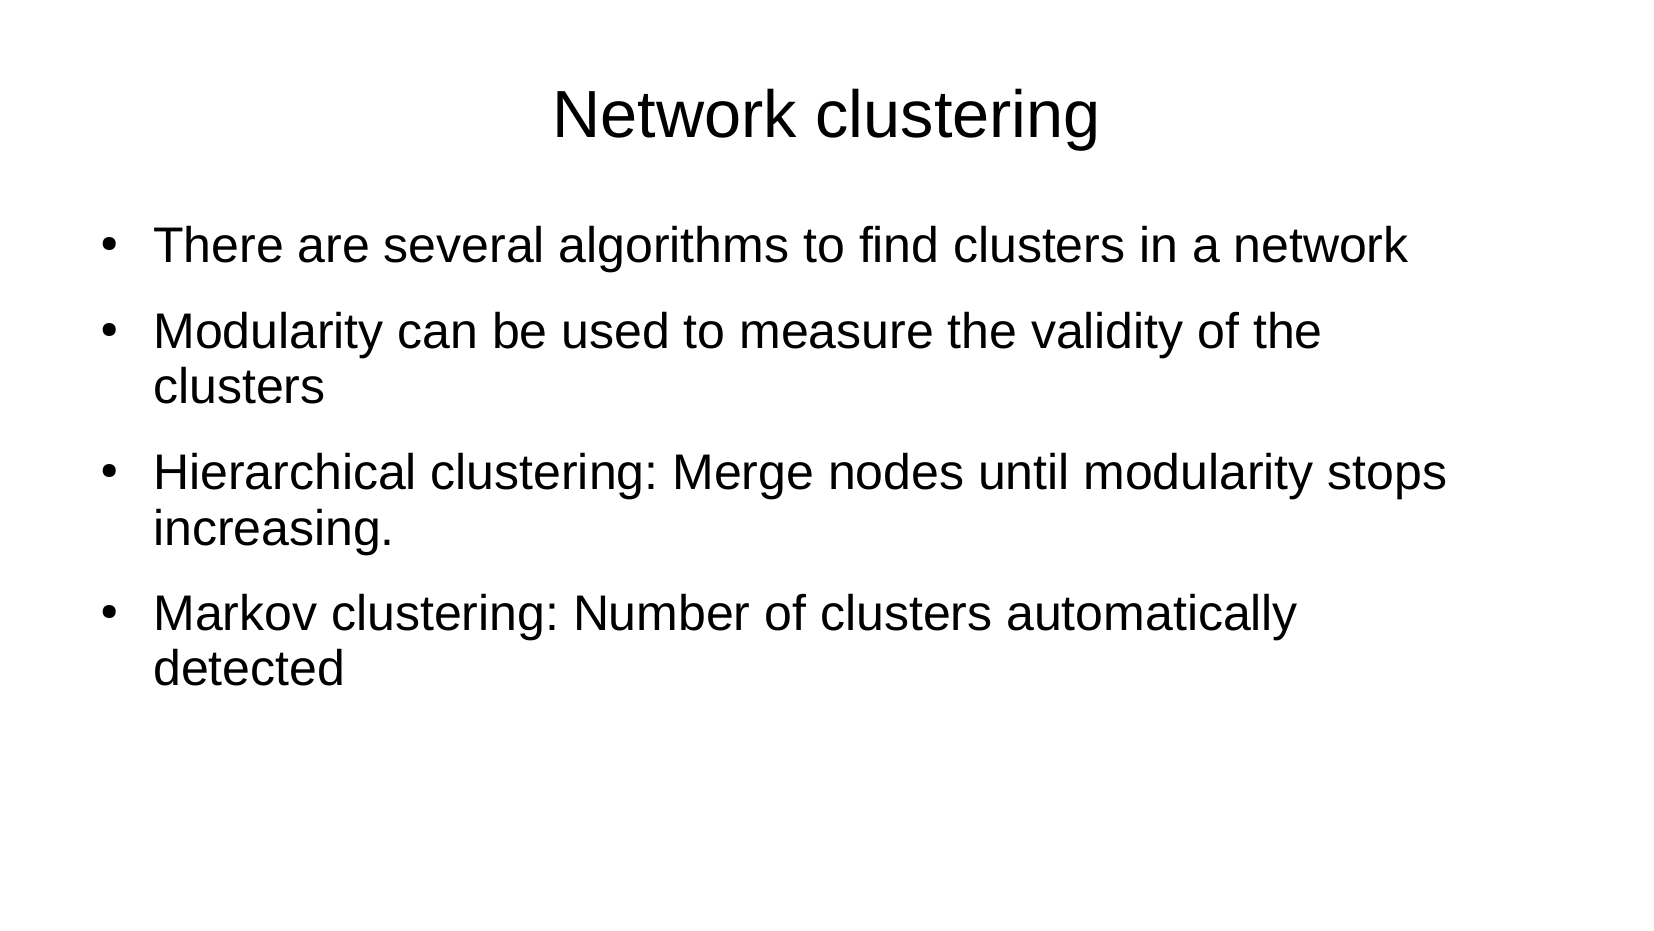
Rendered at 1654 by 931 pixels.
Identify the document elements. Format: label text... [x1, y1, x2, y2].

list There are several algorithms to find clusters in a network Modularity can be used to measure the validity of the clusters Hierarchical clustering: Merge nodes until modularity stops increasing. Markov clustering: Number of clusters automatically detected [82, 217, 1475, 758]
title Network clustering [82, 37, 1571, 193]
